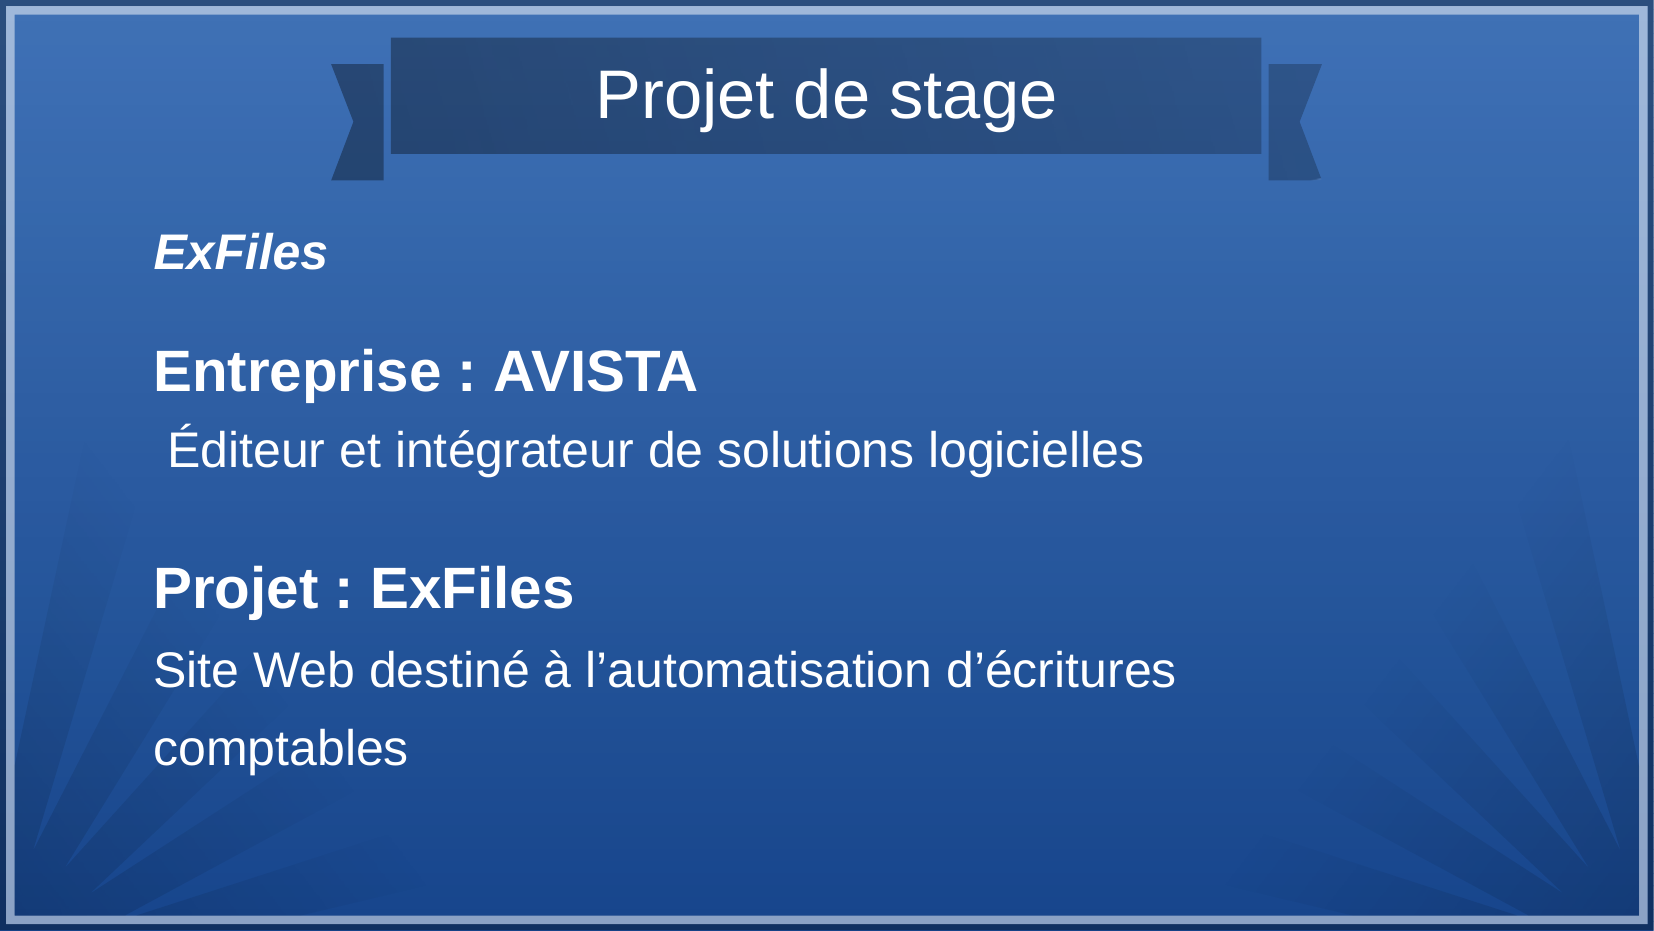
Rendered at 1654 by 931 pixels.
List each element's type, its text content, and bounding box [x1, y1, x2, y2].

list ExFiles Entreprise : AVISTA Éditeur et intégrateur de solutions logicielles Projet : ExFiles Site Web destiné à l’automatisation d’écritures comptables [82, 224, 1571, 848]
title Projet de stage [389, 35, 1264, 154]
